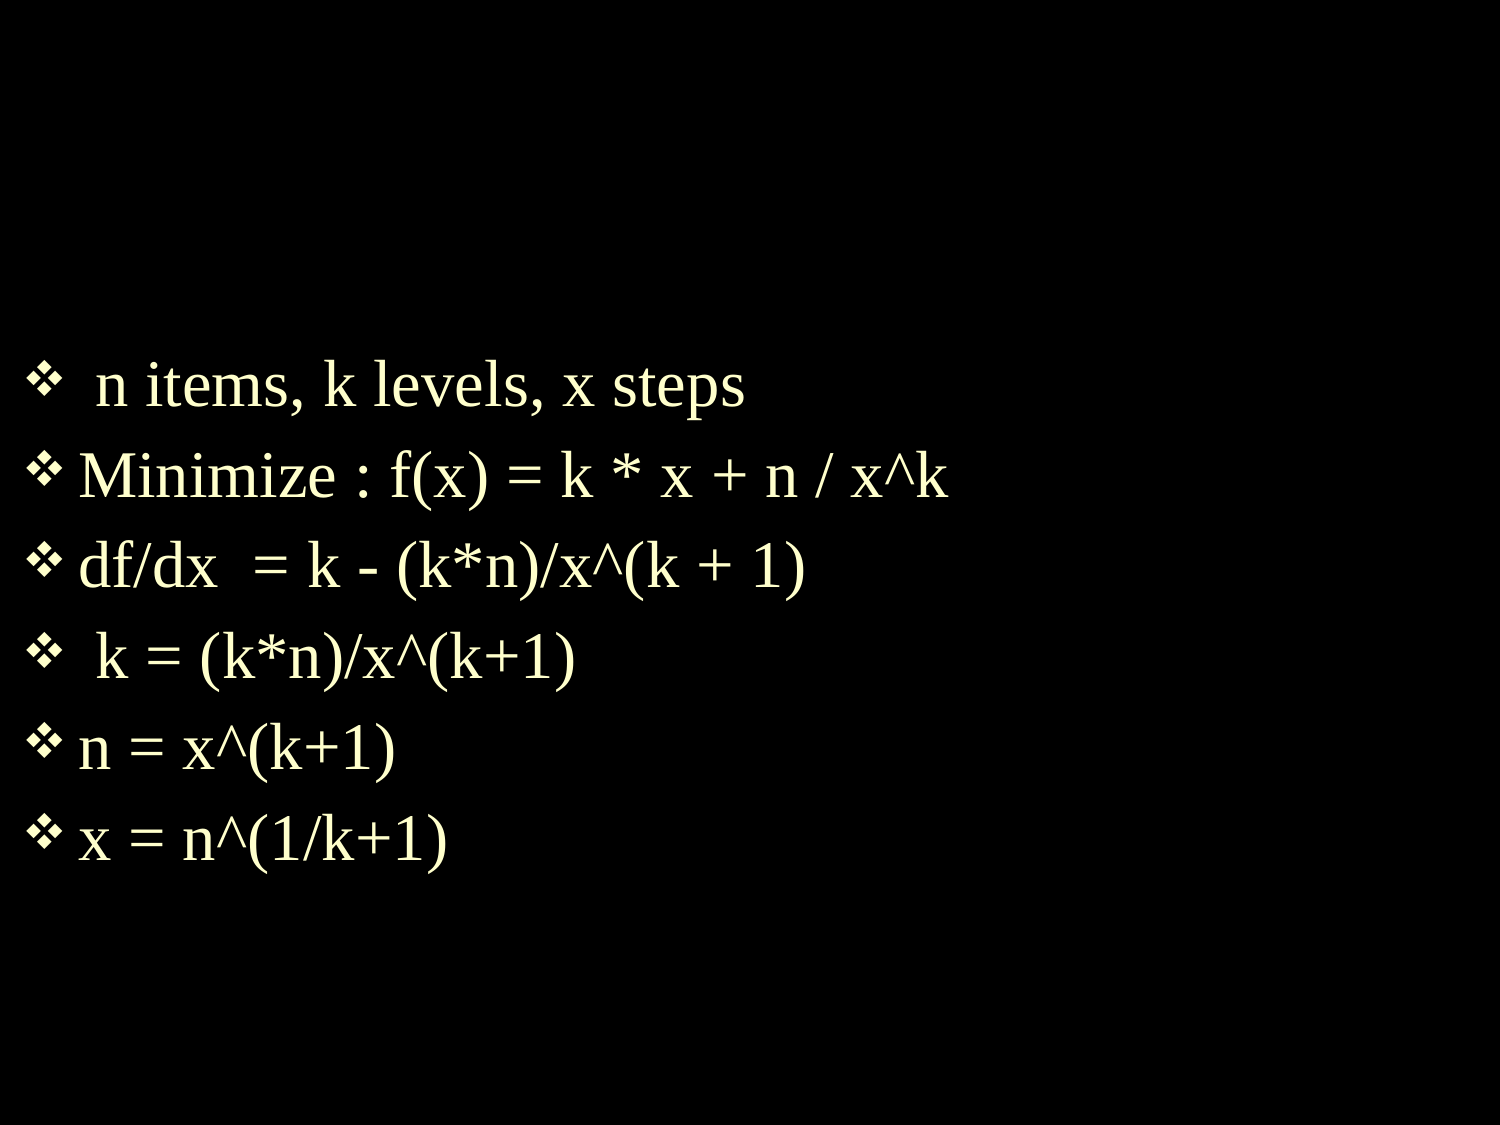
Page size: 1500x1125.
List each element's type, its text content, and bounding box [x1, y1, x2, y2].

list n items, k levels, x steps Minimize : f(x) = k * x + n / x^k df/dx = k - (k*n)/x^(k + 1) k = (k*n)/x^(k+1) n = x^(k+1) x = n^(1/k+1) [22, 347, 1482, 1000]
